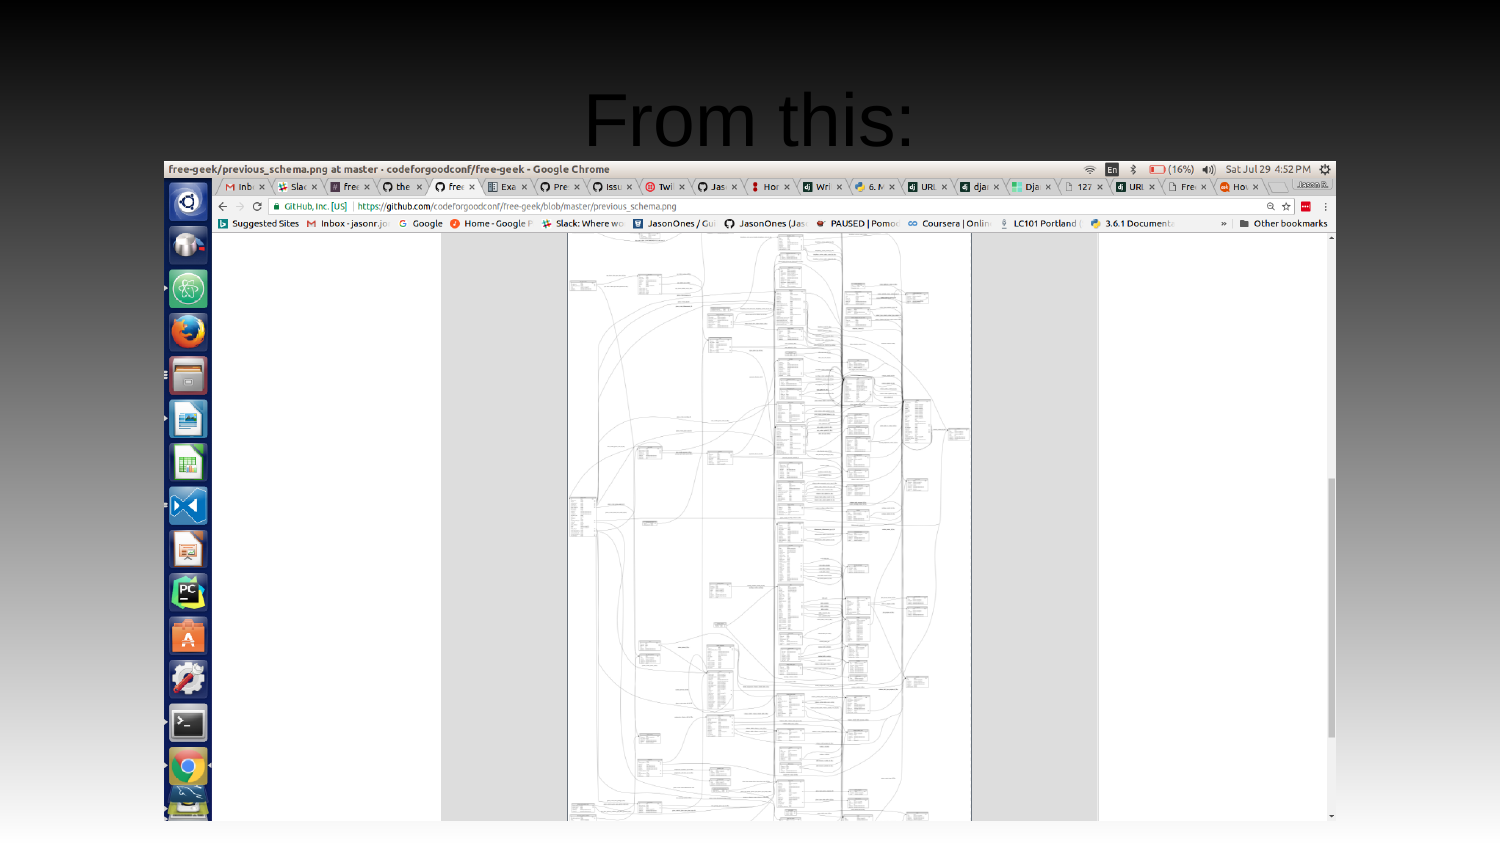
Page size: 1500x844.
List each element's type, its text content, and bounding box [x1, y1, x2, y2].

picture [164, 161, 1336, 821]
title From this: [202, 25, 1298, 161]
